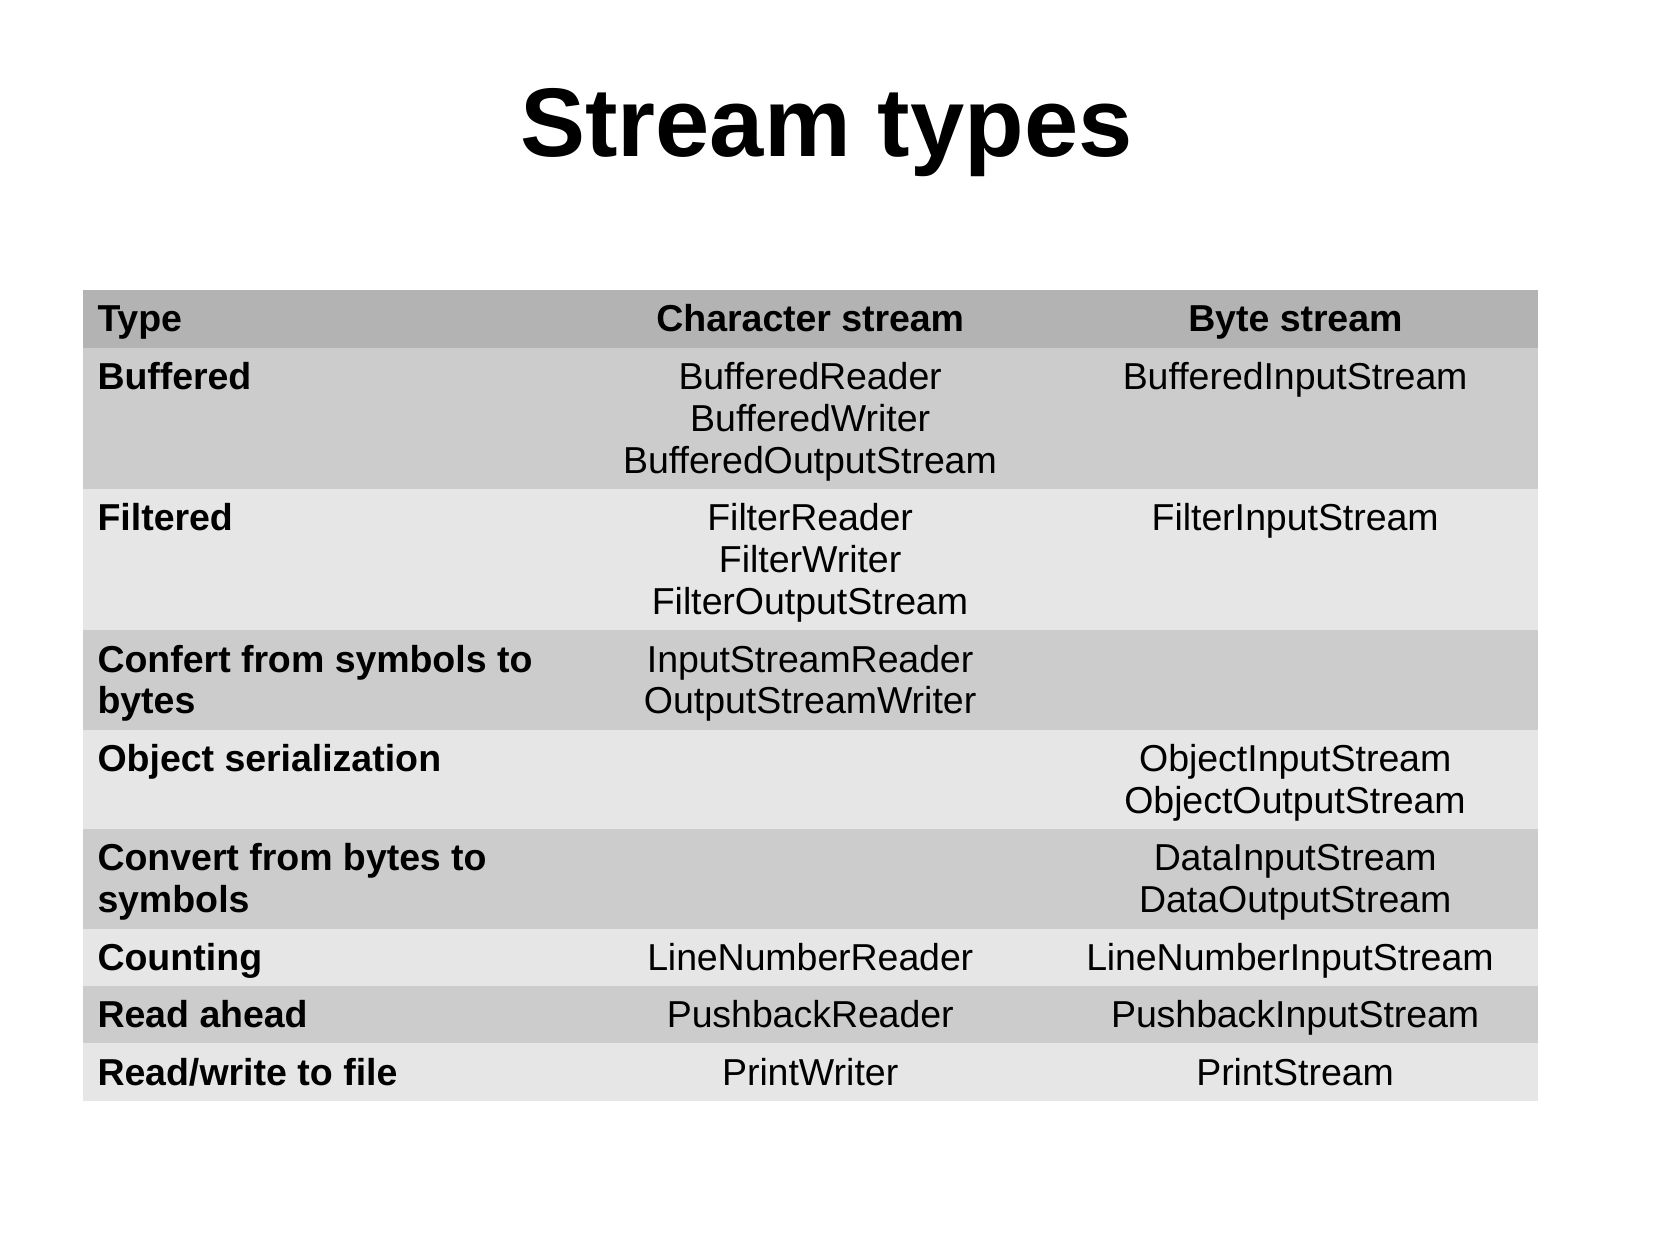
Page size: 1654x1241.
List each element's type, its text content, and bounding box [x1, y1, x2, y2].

table_cell [1053, 630, 1538, 730]
table_header Type [83, 290, 568, 348]
table_cell Filtered [83, 489, 568, 630]
table_cell LineNumberInputStream [1053, 929, 1538, 986]
table_cell PrintWriter [568, 1043, 1053, 1101]
title Stream types [82, 49, 1571, 196]
table_cell FilterInputStream [1053, 489, 1538, 630]
table_cell Read ahead [83, 986, 568, 1043]
table_cell ObjectInputStream ObjectOutputStream [1053, 730, 1538, 829]
table_cell Object serialization [83, 730, 568, 829]
table_cell InputStreamReader OutputStreamWriter [568, 630, 1053, 730]
table_cell Counting [83, 929, 568, 986]
table_cell [568, 829, 1053, 929]
table_cell BufferedInputStream [1053, 348, 1538, 489]
table_header Byte stream [1053, 290, 1538, 348]
table_cell PushbackReader [568, 986, 1053, 1043]
table_cell BufferedReader BufferedWriter BufferedOutputStream [568, 348, 1053, 489]
table_cell [568, 730, 1053, 829]
table_cell Convert from bytes to symbols [83, 829, 568, 929]
table_cell Read/write to file [83, 1043, 568, 1101]
table_cell FilterReader FilterWriter FilterOutputStream [568, 489, 1053, 630]
table_cell Confert from symbols to bytes [83, 630, 568, 730]
table_cell Buffered [83, 348, 568, 489]
table_header Character stream [568, 290, 1053, 348]
table_cell DataInputStream DataOutputStream [1053, 829, 1538, 929]
table_cell LineNumberReader [568, 929, 1053, 986]
table_cell PrintStream [1053, 1043, 1538, 1101]
table_cell PushbackInputStream [1053, 986, 1538, 1043]
